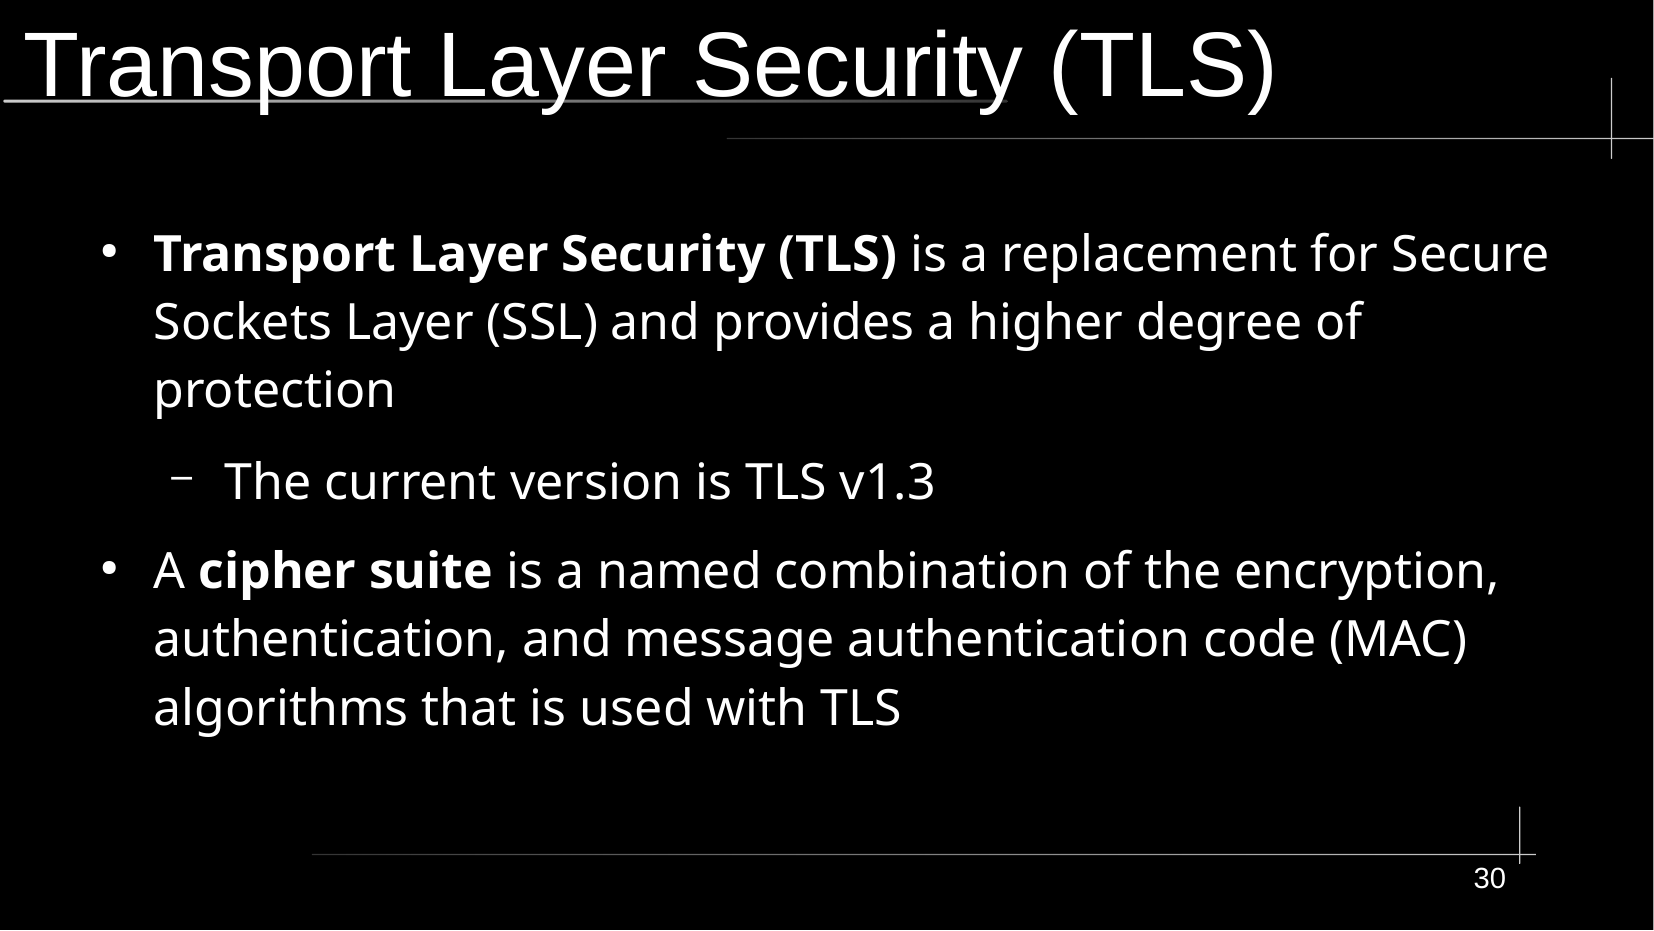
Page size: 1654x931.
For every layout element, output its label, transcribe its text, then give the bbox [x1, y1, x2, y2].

title Transport Layer Security (TLS) [23, 11, 1589, 119]
list Transport Layer Security (TLS) is a replacement for Secure Sockets Layer (SSL) and provides a higher degree of protection The current version is TLS v1.3 A cipher suite is a named combination of the encryption, authentication, and message authentication code (MAC) algorithms that is used with TLS [82, 217, 1571, 758]
